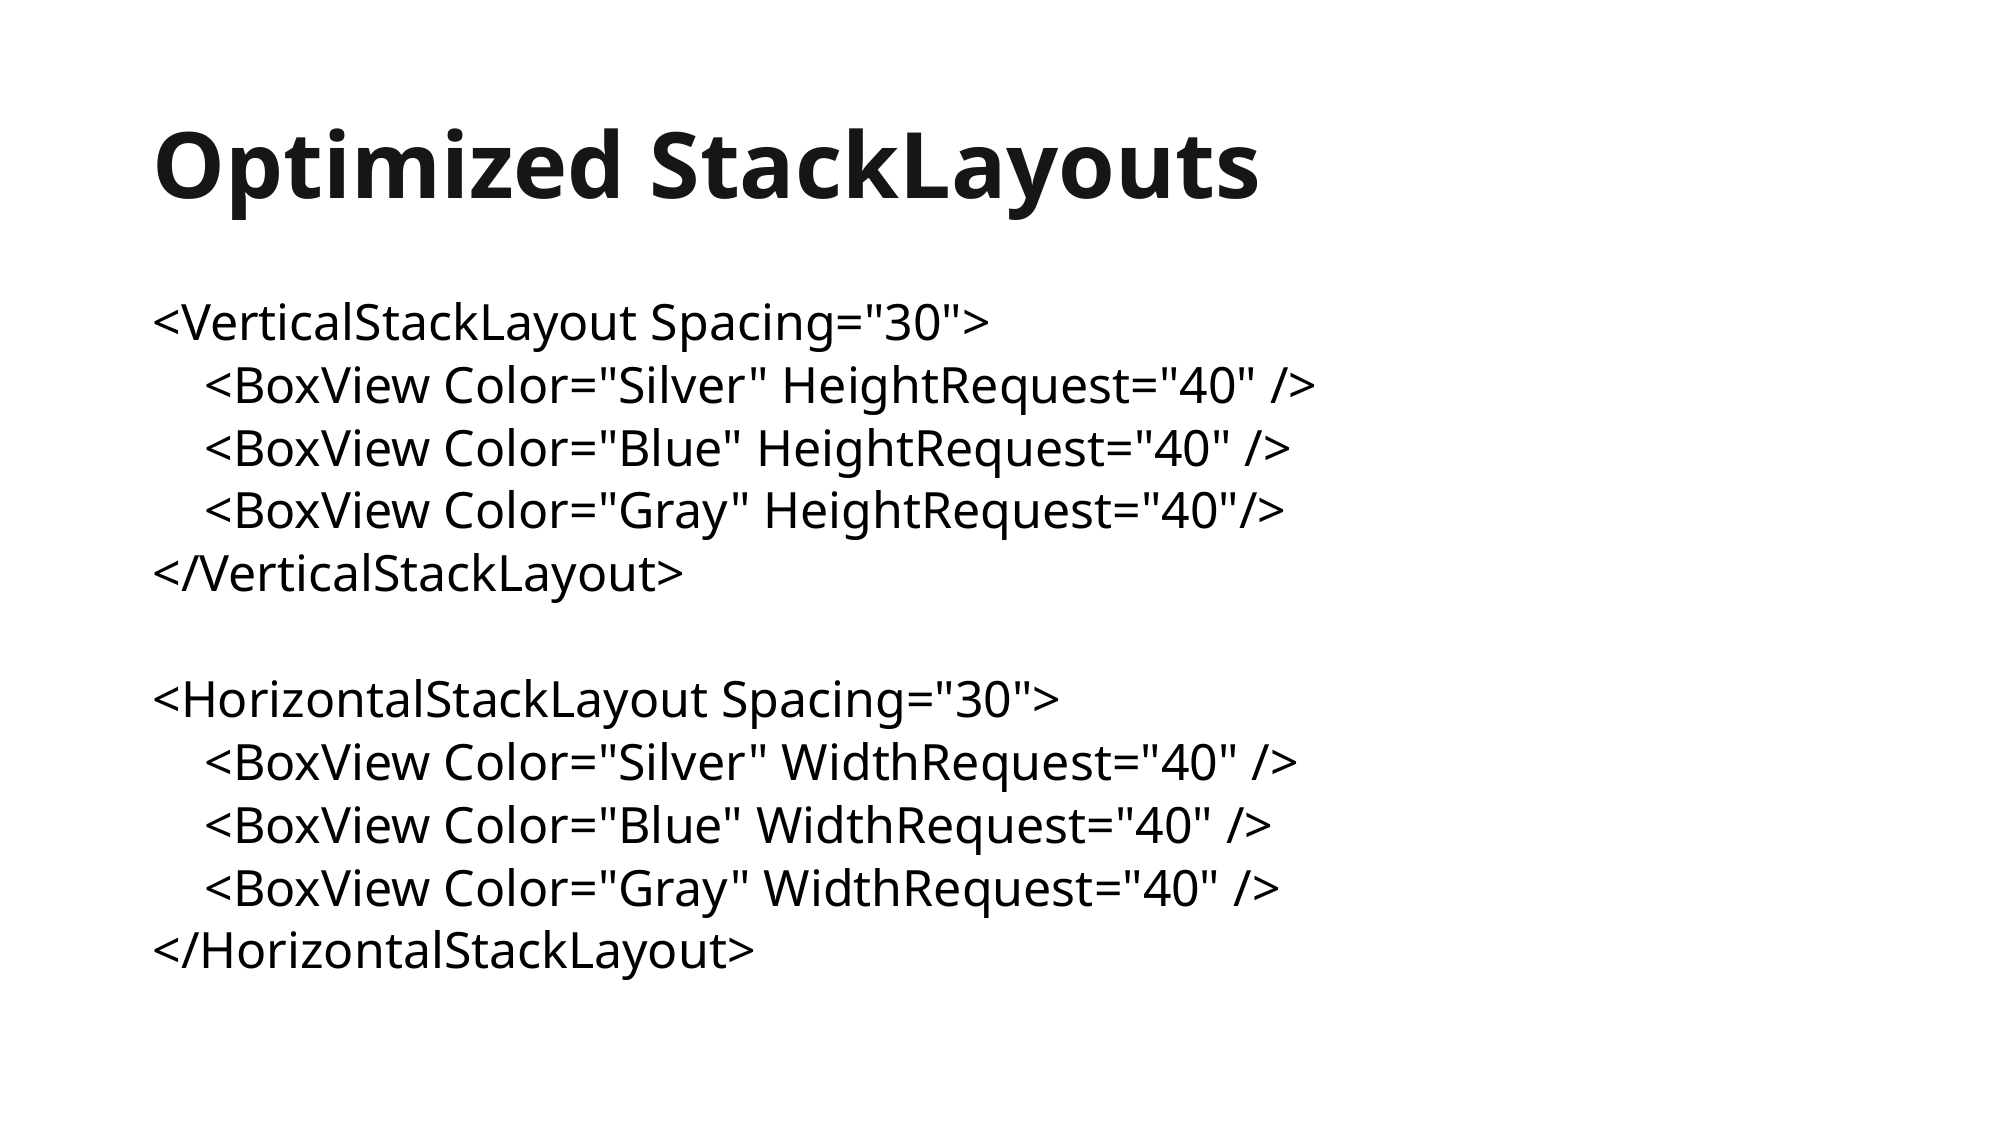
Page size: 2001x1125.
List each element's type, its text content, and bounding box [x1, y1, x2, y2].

title Optimized StackLayouts [137, 59, 1863, 278]
list <VerticalStackLayout Spacing="30"> <BoxView Color="Silver" HeightRequest="40" /> <BoxView Color="Blue" HeightRequest="40" /> <BoxView Color="Gray" HeightRequest="40"/> </VerticalStackLayout> <HorizontalStackLayout Spacing="30"> <BoxView Color="Silver" WidthRequest="40" /> <BoxView Color="Blue" WidthRequest="40" /> <BoxView Color="Gray" WidthRequest="40" /> </HorizontalStackLayout> [137, 299, 1863, 1014]
